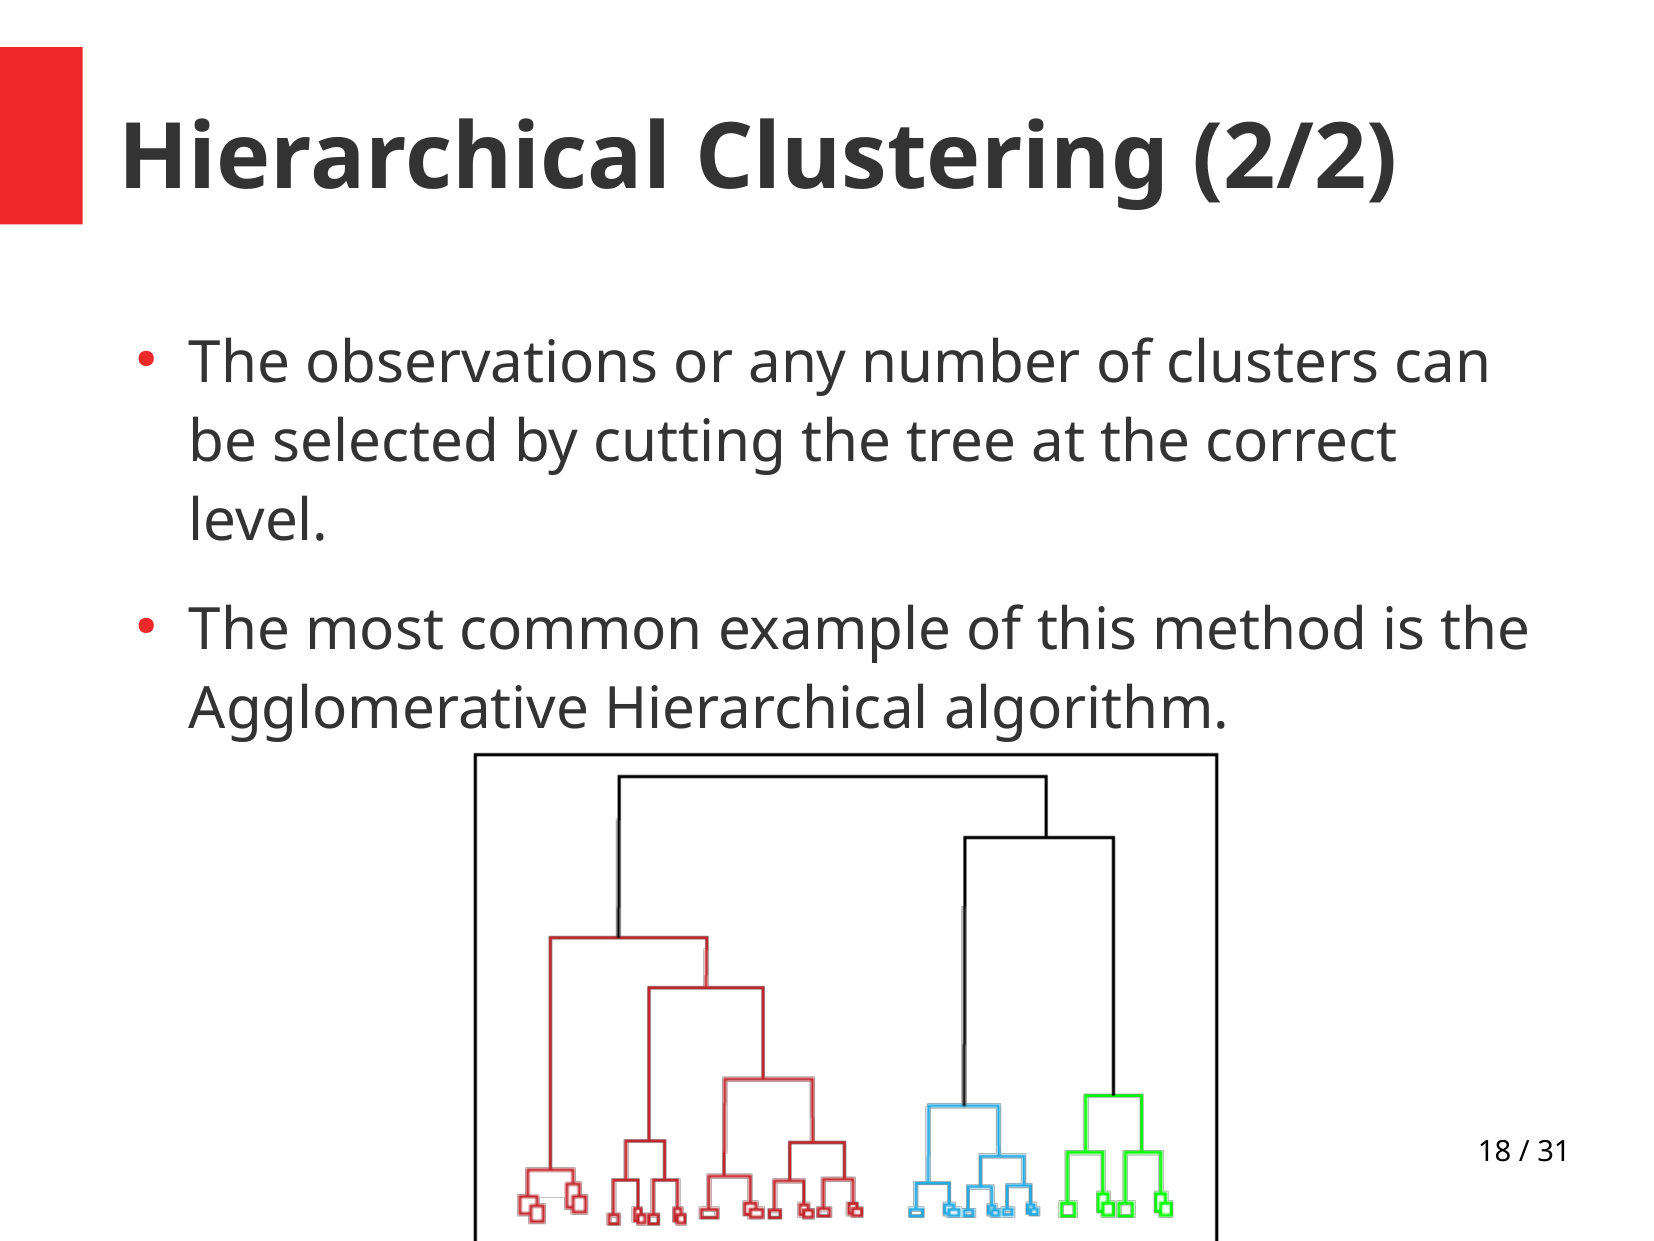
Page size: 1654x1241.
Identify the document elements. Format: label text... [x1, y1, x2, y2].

title Hierarchical Clustering (2/2) [118, 49, 1571, 257]
picture [460, 744, 1242, 1241]
list The observations or any number of clusters can be selected by cutting the tree at the correct level. The most common example of this method is the Agglomerative Hierarchical algorithm. [118, 320, 1536, 1040]
